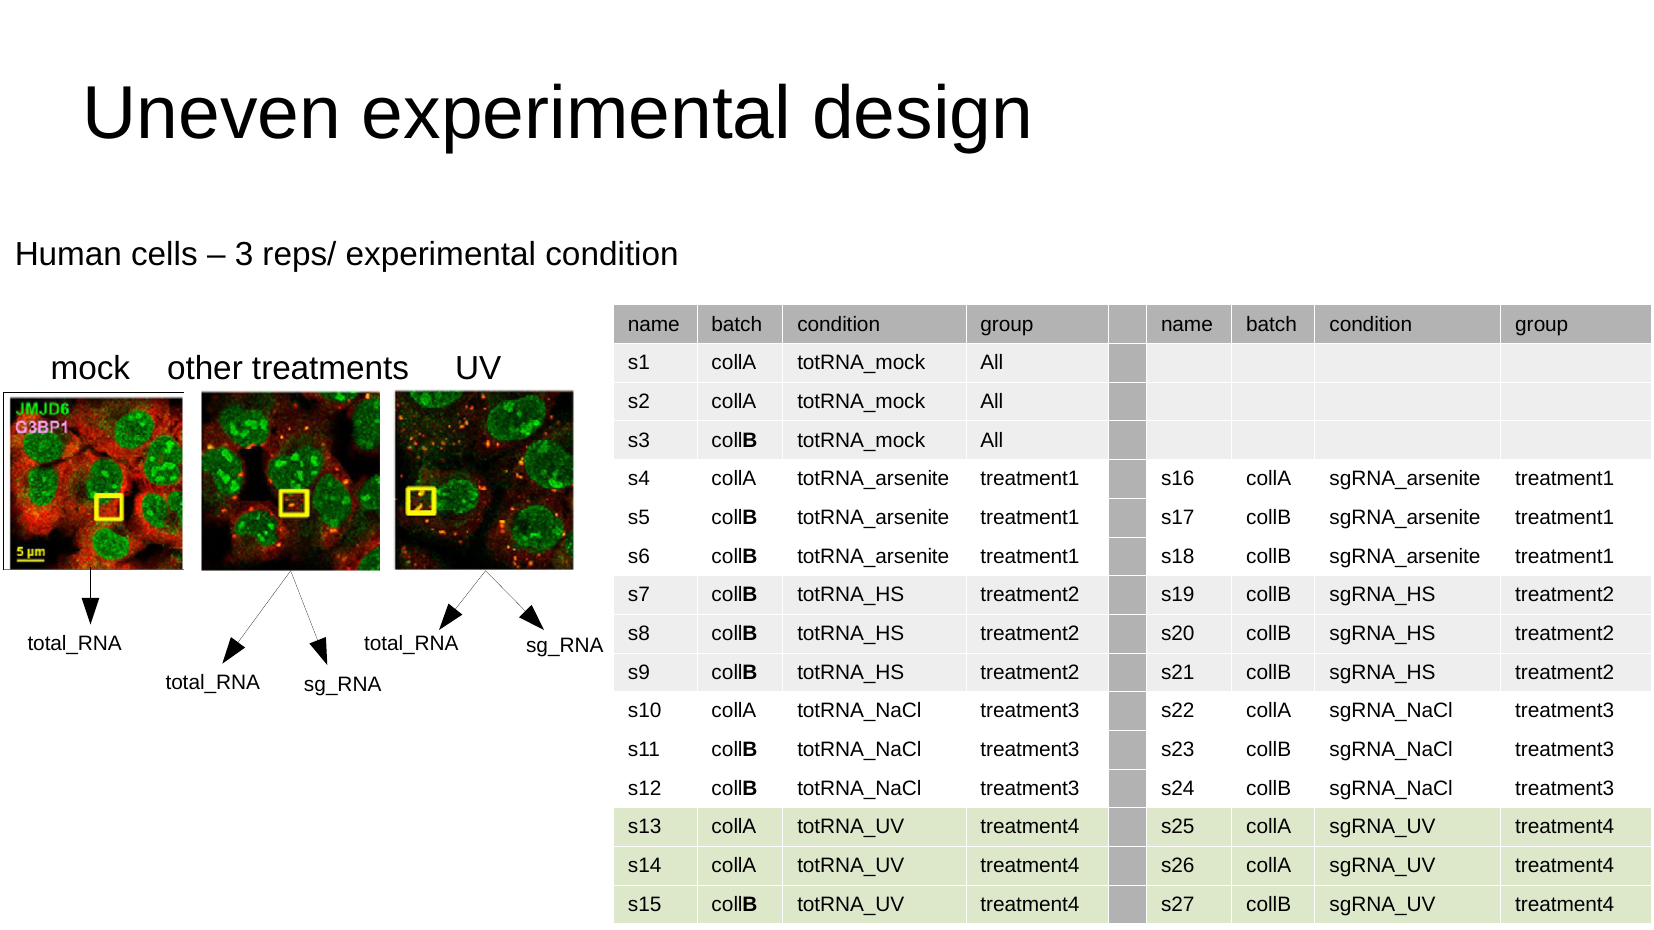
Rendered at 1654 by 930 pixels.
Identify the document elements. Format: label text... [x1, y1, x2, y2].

table_cell [1109, 692, 1146, 730]
table_cell [1147, 383, 1231, 420]
table_cell sgRNA_UV [1315, 808, 1500, 846]
table_cell [1315, 421, 1500, 459]
table_cell totRNA_UV [783, 808, 966, 846]
table_cell collB [1232, 576, 1314, 614]
table_cell s14 [614, 847, 697, 885]
table_cell sgRNA_NaCl [1315, 731, 1500, 769]
table_cell treatment1 [1501, 460, 1651, 498]
picture [391, 399, 575, 571]
table_cell collA [698, 460, 782, 498]
text_box Human cells – 3 reps/ experimental condition [0, 228, 811, 285]
table_cell totRNA_NaCl [783, 692, 966, 730]
table_cell totRNA_UV [783, 886, 966, 923]
table_cell treatment4 [1501, 886, 1651, 923]
table_cell s8 [614, 615, 697, 653]
table_cell totRNA_HS [783, 615, 966, 653]
table_cell collA [1232, 808, 1314, 846]
table_cell treatment2 [1501, 576, 1651, 614]
table_cell treatment1 [1501, 538, 1651, 575]
table_cell collB [698, 770, 782, 807]
table_cell collB [698, 731, 782, 769]
picture [201, 399, 380, 571]
table_header group [1501, 305, 1651, 343]
table_cell s21 [1147, 654, 1231, 691]
table_cell treatment4 [967, 847, 1108, 885]
table_cell treatment2 [1501, 615, 1651, 653]
table_cell collB [698, 654, 782, 691]
text_box total_RNA [349, 624, 506, 686]
table_cell sgRNA_HS [1315, 654, 1500, 691]
table_cell s22 [1147, 692, 1231, 730]
table_cell All [967, 421, 1108, 459]
table_cell [1109, 538, 1146, 575]
table_cell collA [698, 692, 782, 730]
table_cell collA [698, 847, 782, 885]
table_header condition [783, 305, 966, 343]
text_box total_RNA [12, 624, 169, 686]
table_cell s13 [614, 808, 697, 846]
table_cell totRNA_UV [783, 847, 966, 885]
text_box mock other treatments UV [35, 341, 604, 399]
table_cell collB [698, 538, 782, 575]
table_cell collB [1232, 886, 1314, 923]
table_cell totRNA_arsenite [783, 538, 966, 575]
table_cell s27 [1147, 886, 1231, 923]
table_cell s25 [1147, 808, 1231, 846]
table_cell [1109, 460, 1146, 498]
table_cell collB [698, 499, 782, 537]
table_cell collB [698, 421, 782, 459]
table_cell sgRNA_NaCl [1315, 770, 1500, 807]
table_cell s12 [614, 770, 697, 807]
table_cell [1109, 615, 1146, 653]
table_cell [1147, 421, 1231, 459]
table_cell [1315, 344, 1500, 382]
table_header batch [1232, 305, 1314, 343]
table_cell s11 [614, 731, 697, 769]
table_cell s1 [614, 344, 697, 382]
table_cell s10 [614, 692, 697, 730]
table_cell collB [1232, 770, 1314, 807]
table_cell collA [698, 383, 782, 420]
title Uneven experimental design [82, 29, 1234, 196]
table_cell totRNA_HS [783, 654, 966, 691]
table_cell treatment2 [967, 576, 1108, 614]
table_cell totRNA_NaCl [783, 770, 966, 807]
table_cell totRNA_mock [783, 421, 966, 459]
table_cell [1109, 731, 1146, 769]
table_cell [1109, 576, 1146, 614]
table_header group [967, 305, 1108, 343]
table_cell [1109, 886, 1146, 923]
text_box total_RNA [150, 663, 307, 726]
table_cell totRNA_arsenite [783, 460, 966, 498]
table_cell collB [698, 576, 782, 614]
table_cell s15 [614, 886, 697, 923]
table_cell [1109, 847, 1146, 885]
table_cell [1109, 770, 1146, 807]
table_cell [1109, 654, 1146, 691]
table_cell treatment1 [1501, 499, 1651, 537]
table_cell sgRNA_UV [1315, 886, 1500, 923]
table_cell [1501, 383, 1651, 420]
text_box sg_RNA [289, 665, 478, 727]
table_cell All [967, 383, 1108, 420]
table_cell collB [698, 615, 782, 653]
table_cell [1109, 344, 1146, 382]
table_cell totRNA_HS [783, 576, 966, 614]
table_cell sgRNA_arsenite [1315, 499, 1500, 537]
table_header name [614, 305, 697, 343]
table_cell treatment3 [1501, 731, 1651, 769]
table_cell treatment4 [1501, 847, 1651, 885]
table_cell totRNA_mock [783, 383, 966, 420]
table_cell treatment2 [967, 615, 1108, 653]
table_cell treatment3 [967, 692, 1108, 730]
table_cell totRNA_mock [783, 344, 966, 382]
table_cell s17 [1147, 499, 1231, 537]
table_cell s2 [614, 383, 697, 420]
table_cell treatment4 [967, 808, 1108, 846]
table_cell collB [1232, 538, 1314, 575]
table_cell collA [698, 808, 782, 846]
table_cell collA [1232, 692, 1314, 730]
table_cell [1501, 421, 1651, 459]
table_cell [1501, 344, 1651, 382]
table_cell treatment3 [967, 770, 1108, 807]
table_cell collB [1232, 654, 1314, 691]
table_cell treatment3 [1501, 692, 1651, 730]
table_cell [1147, 344, 1231, 382]
table_cell treatment4 [967, 886, 1108, 923]
table_cell collB [1232, 499, 1314, 537]
table_cell s23 [1147, 731, 1231, 769]
table_cell s19 [1147, 576, 1231, 614]
table_cell sgRNA_NaCl [1315, 692, 1500, 730]
table_header name [1147, 305, 1231, 343]
table_header condition [1315, 305, 1500, 343]
table_cell s26 [1147, 847, 1231, 885]
table_cell sgRNA_arsenite [1315, 460, 1500, 498]
table_cell totRNA_NaCl [783, 731, 966, 769]
table_cell collA [1232, 460, 1314, 498]
table_cell s4 [614, 460, 697, 498]
table_cell s24 [1147, 770, 1231, 807]
table_cell [1232, 344, 1314, 382]
table_cell sgRNA_HS [1315, 615, 1500, 653]
table_cell s18 [1147, 538, 1231, 575]
text_box sg_RNA [511, 625, 613, 688]
table_cell [1109, 499, 1146, 537]
table_cell s5 [614, 499, 697, 537]
table_cell treatment3 [967, 731, 1108, 769]
table_cell treatment2 [1501, 654, 1651, 691]
table_cell [1315, 383, 1500, 420]
table_cell sgRNA_UV [1315, 847, 1500, 885]
table_cell totRNA_arsenite [783, 499, 966, 537]
table_cell s20 [1147, 615, 1231, 653]
table_cell treatment3 [1501, 770, 1651, 807]
picture [3, 392, 184, 571]
table_cell collA [698, 344, 782, 382]
table_cell s3 [614, 421, 697, 459]
table_cell All [967, 344, 1108, 382]
table_cell sgRNA_arsenite [1315, 538, 1500, 575]
table_header batch [698, 305, 782, 343]
table_cell [1109, 383, 1146, 420]
table_cell collB [1232, 615, 1314, 653]
table_cell treatment2 [967, 654, 1108, 691]
table_cell treatment4 [1501, 808, 1651, 846]
table_cell s16 [1147, 460, 1231, 498]
table_cell [1232, 421, 1314, 459]
table_cell collA [1232, 847, 1314, 885]
table_cell treatment1 [967, 460, 1108, 498]
table_cell [1109, 808, 1146, 846]
table_cell s7 [614, 576, 697, 614]
table_cell collB [1232, 731, 1314, 769]
table_cell treatment1 [967, 499, 1108, 537]
table_cell [1109, 421, 1146, 459]
table_cell s9 [614, 654, 697, 691]
table_cell treatment1 [967, 538, 1108, 575]
table_cell [1232, 383, 1314, 420]
table_cell s6 [614, 538, 697, 575]
table_cell sgRNA_HS [1315, 576, 1500, 614]
table_cell collB [698, 886, 782, 923]
table_header [1109, 305, 1146, 343]
